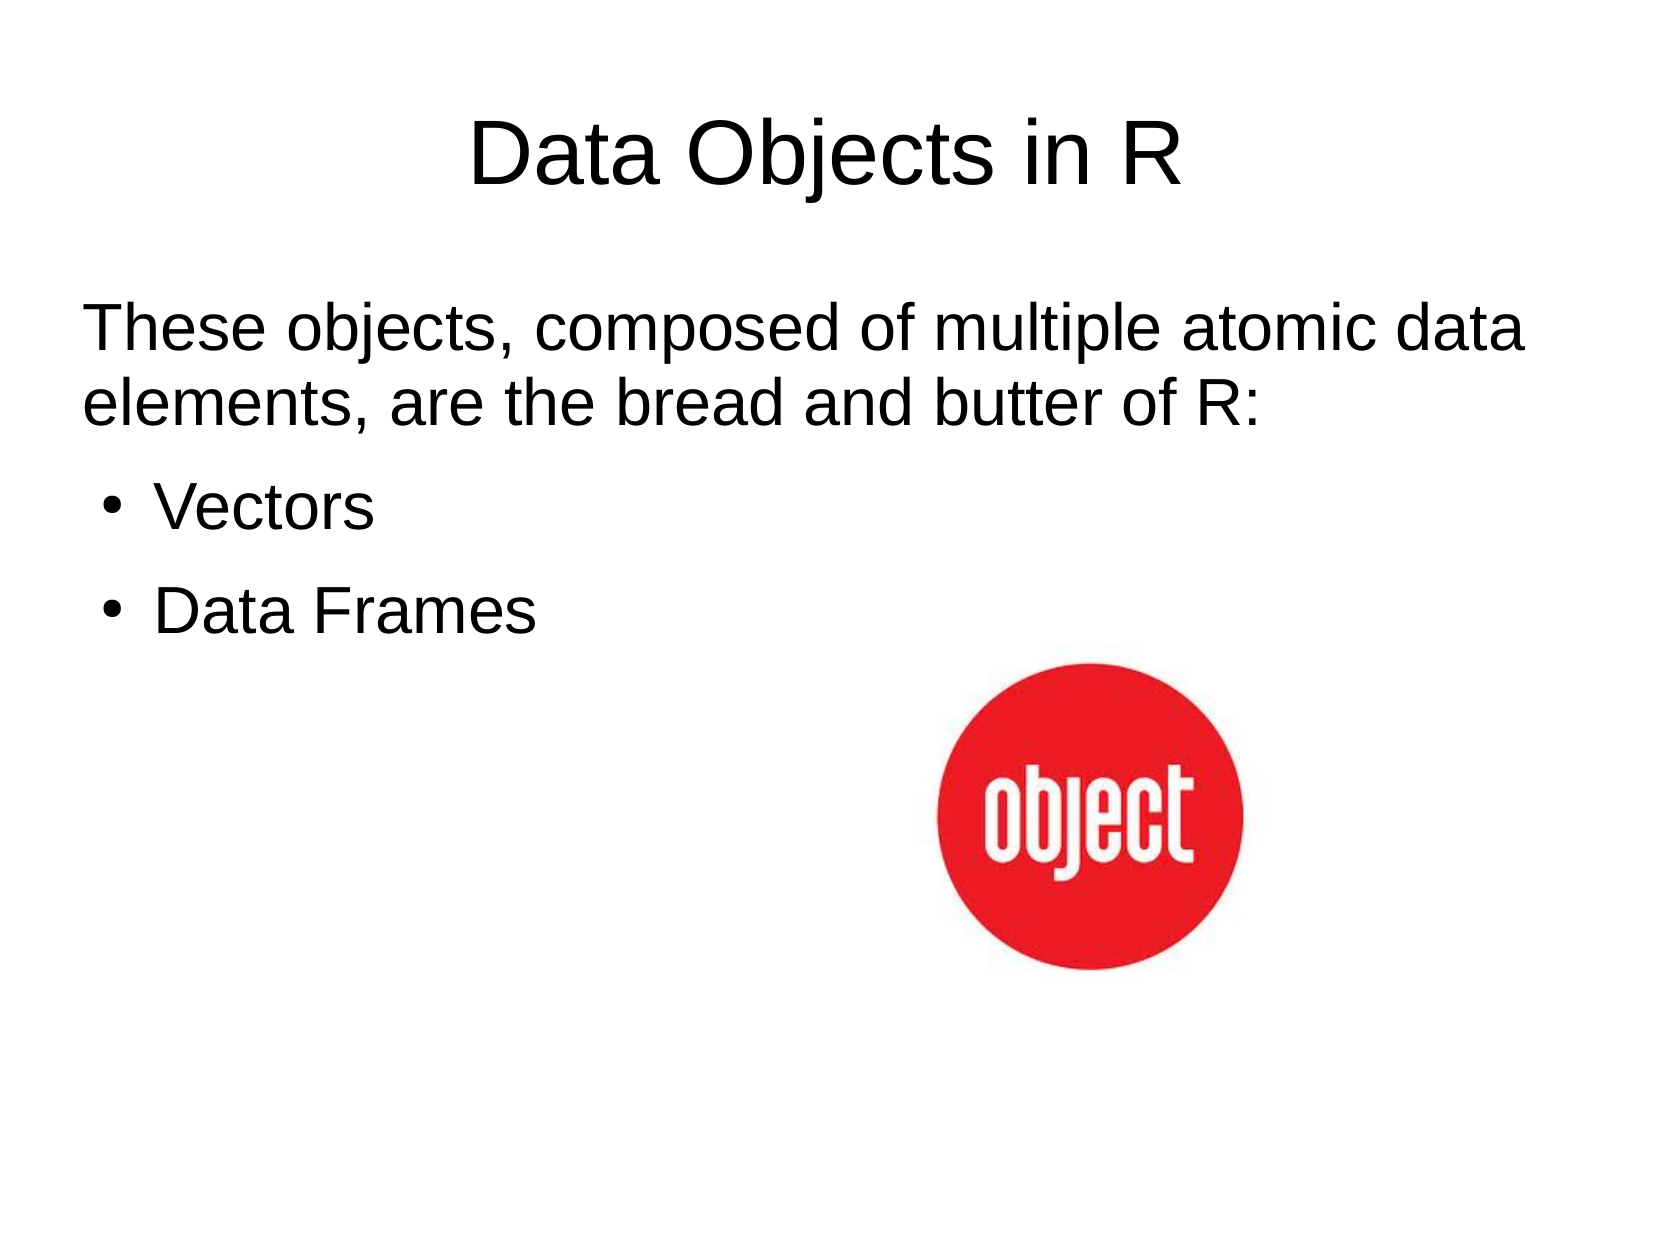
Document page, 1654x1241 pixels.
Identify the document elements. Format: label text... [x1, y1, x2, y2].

title Data Objects in R [82, 49, 1571, 257]
list These objects, composed of multiple atomic data elements, are the bread and butter of R: Vectors Data Frames [82, 290, 1538, 1010]
picture [915, 644, 1267, 997]
